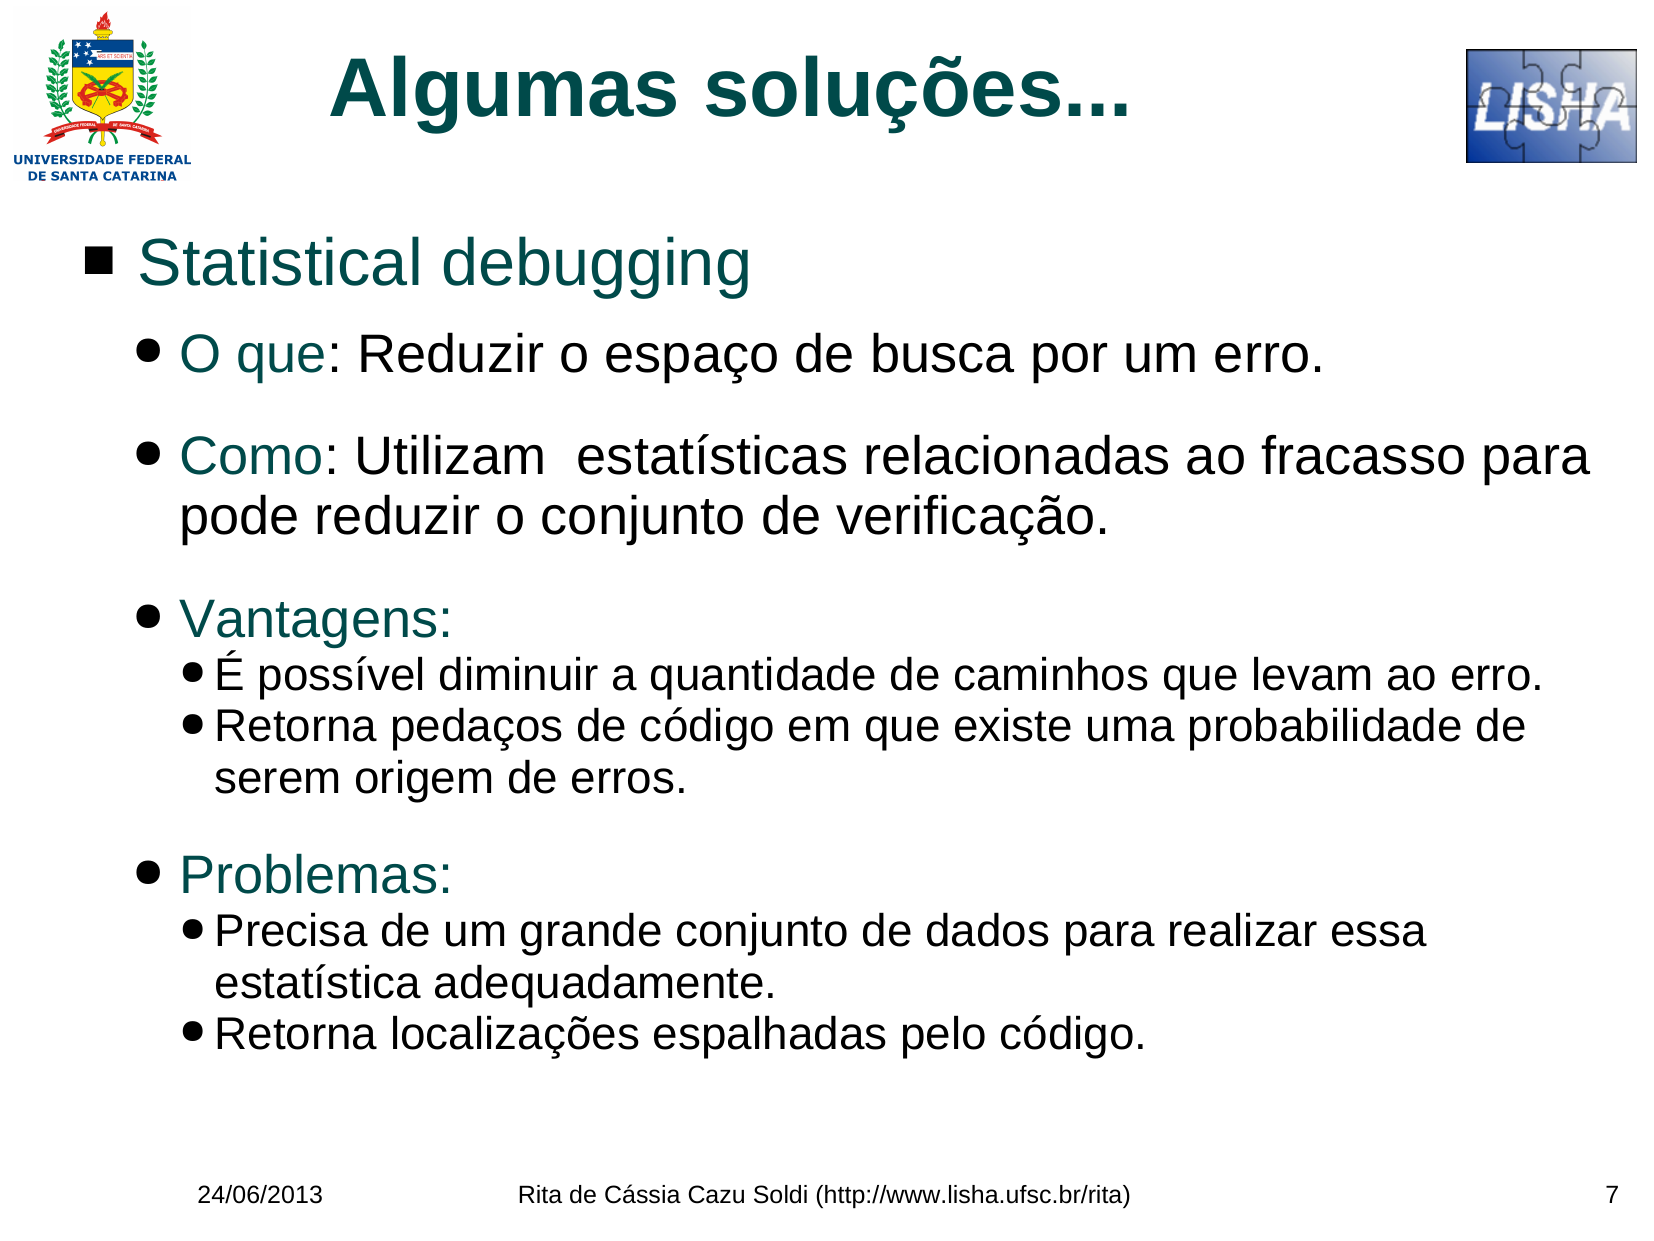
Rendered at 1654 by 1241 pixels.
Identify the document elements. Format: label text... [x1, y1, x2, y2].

list Statistical debugging O que: Reduzir o espaço de busca por um erro. Como: Utilizam estatísticas relacionadas ao fracasso para pode reduzir o conjunto de verificação. Vantagens: É possível diminuir a quantidade de caminhos que levam ao erro. Retorna pedaços de código em que existe uma probabilidade de serem origem de erros. Problemas: Precisa de um grande conjunto de dados para realizar essa estatística adequadamente. Retorna localizações espalhadas pelo código. [37, 225, 1613, 1235]
picture [13, 6, 191, 181]
title Algumas soluções... [37, 37, 1426, 151]
picture [1466, 49, 1637, 163]
